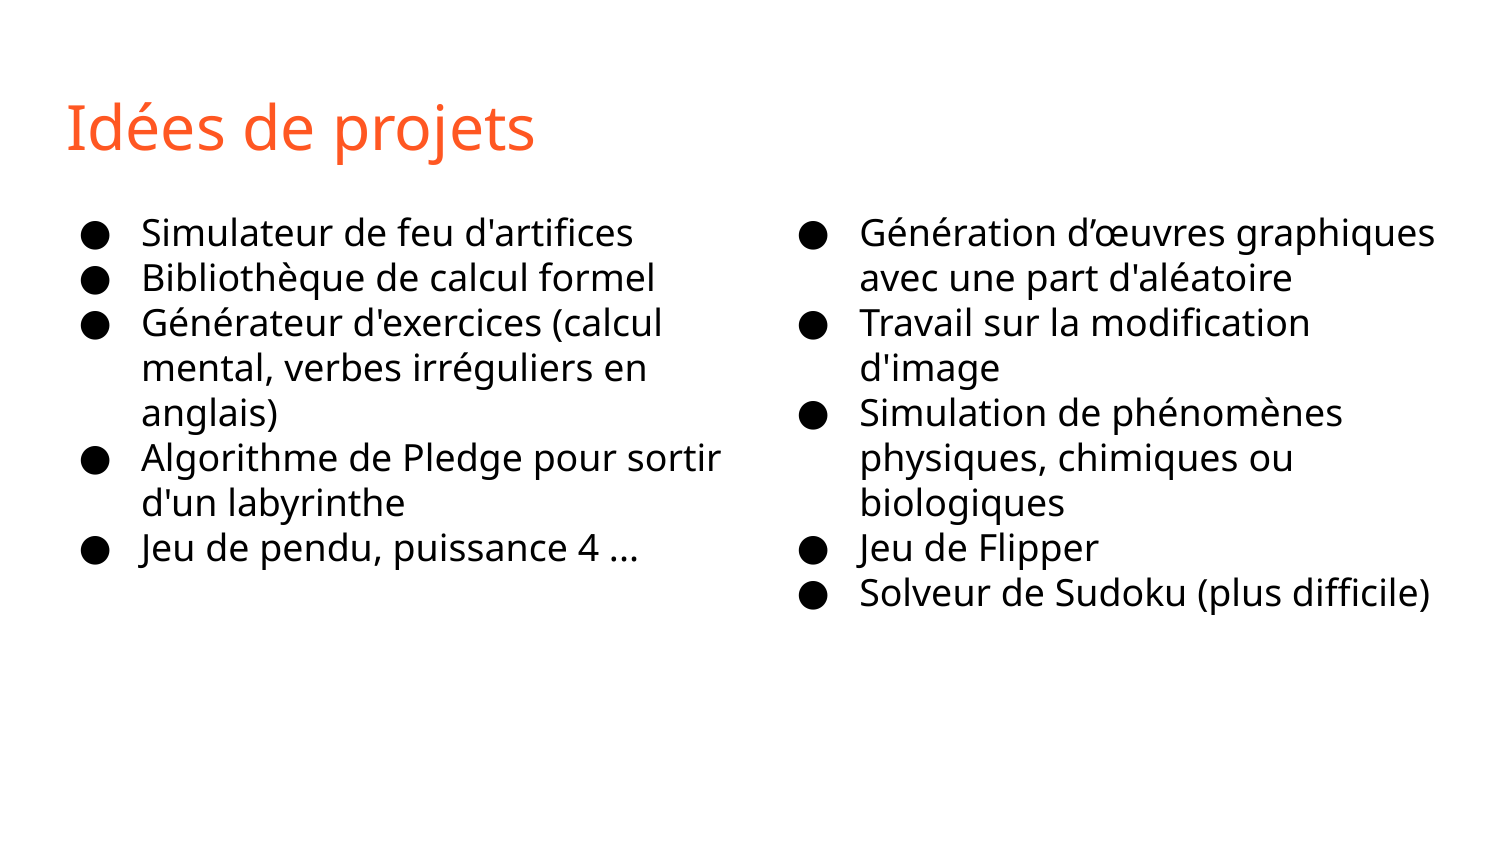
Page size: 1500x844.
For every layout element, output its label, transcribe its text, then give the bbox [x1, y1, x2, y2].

list Génération d’œuvres graphiques avec une part d'aléatoire Travail sur la modification d'image Simulation de phénomènes physiques, chimiques ou biologiques Jeu de Flipper Solveur de Sudoku (plus difficile) [769, 193, 1463, 803]
list Simulateur de feu d'artifices Bibliothèque de calcul formel Générateur d'exercices (calcul mental, verbes irréguliers en anglais) Algorithme de Pledge pour sortir d'un labyrinthe Jeu de pendu, puissance 4 ... [51, 193, 745, 778]
title Idées de projets [51, 72, 1449, 167]
